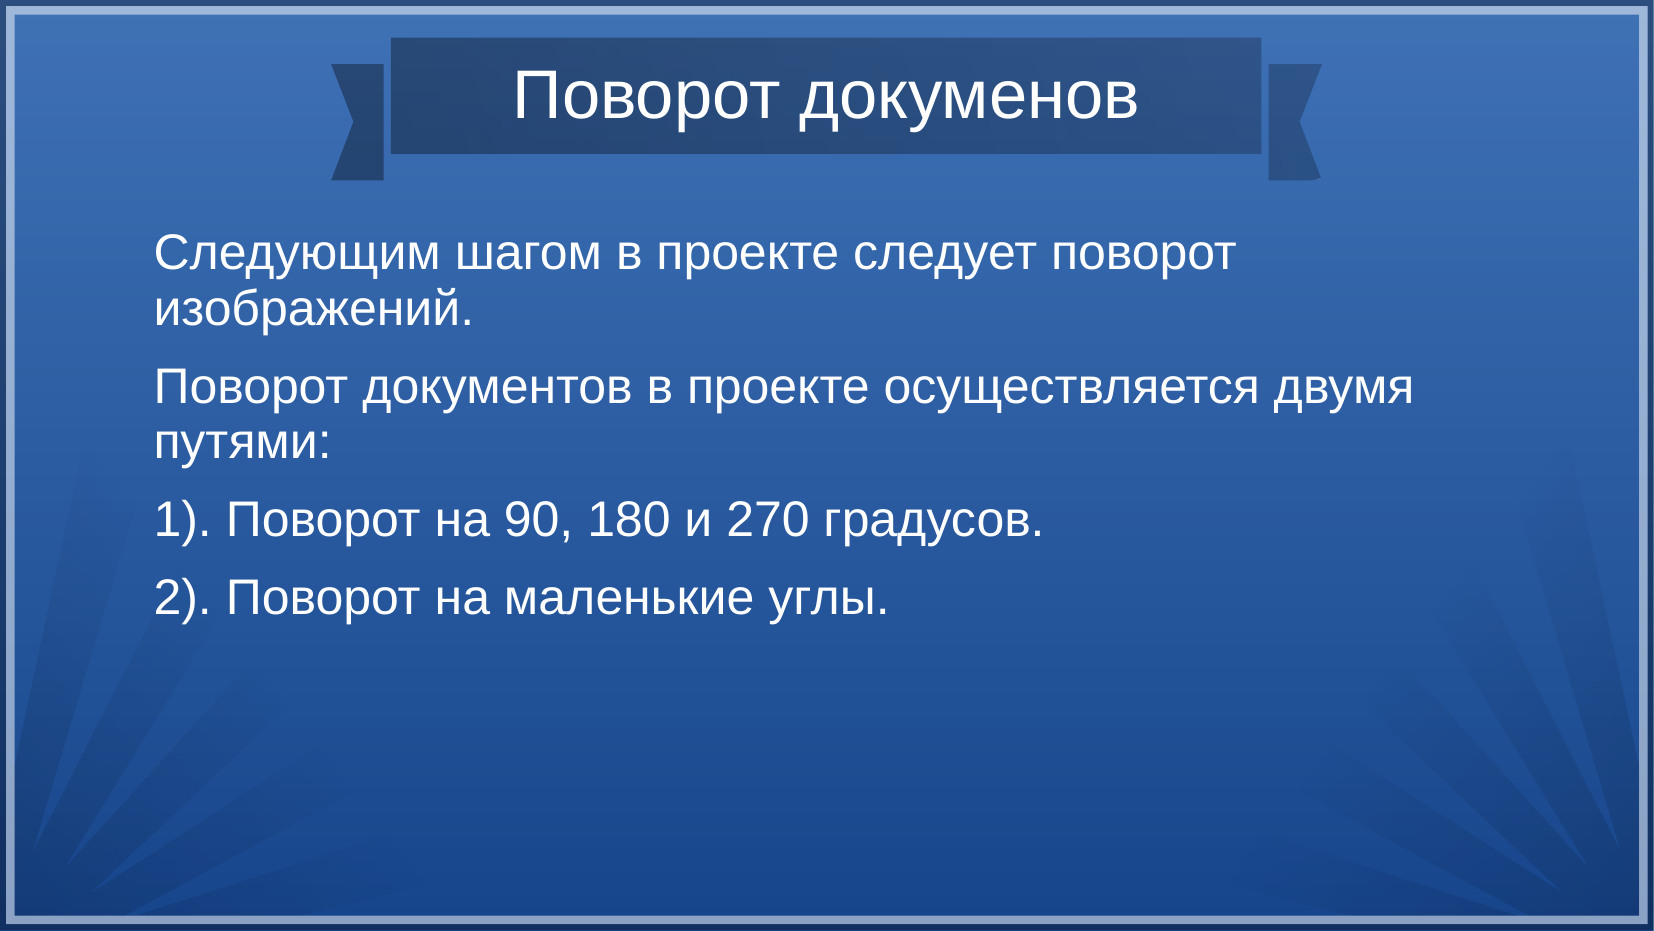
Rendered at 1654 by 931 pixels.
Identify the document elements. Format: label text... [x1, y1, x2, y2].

list Следующим шагом в проекте следует поворот изображений. Поворот документов в проекте осуществляется двумя путями: 1). Поворот на 90, 180 и 270 градусов. 2). Поворот на маленькие углы. [82, 224, 1571, 848]
title Поворот докуменов [389, 35, 1264, 154]
